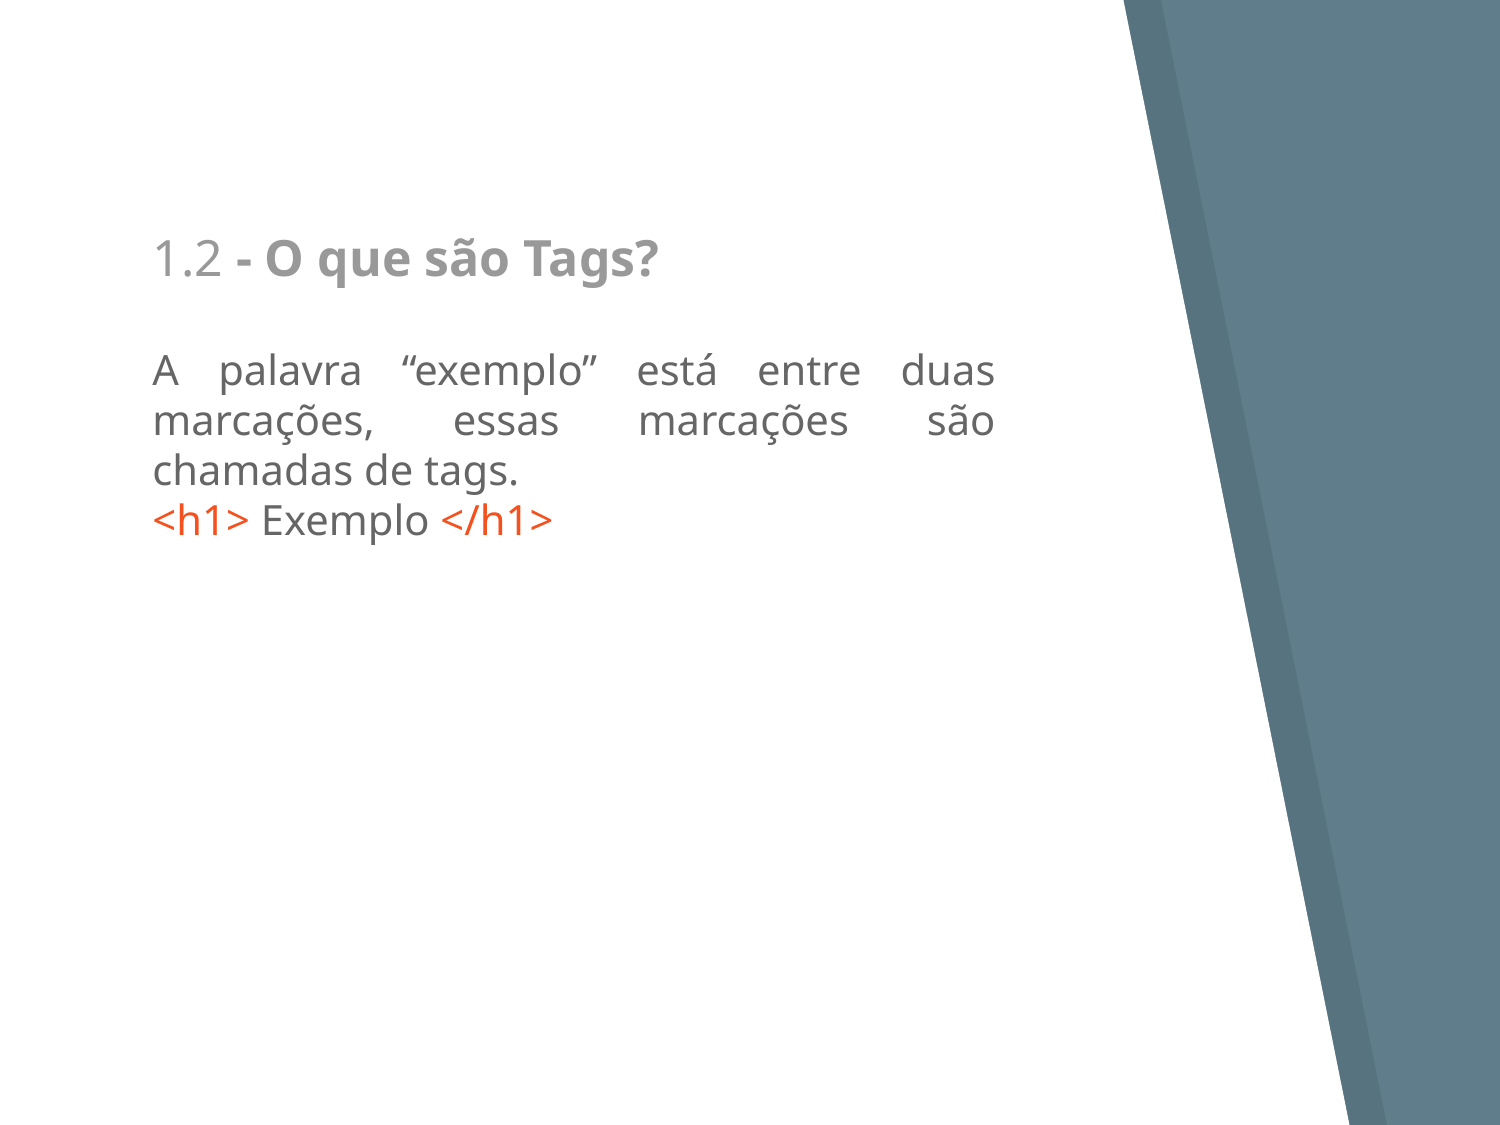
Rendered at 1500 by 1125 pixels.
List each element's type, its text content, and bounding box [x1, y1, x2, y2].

list A palavra “exemplo” está entre duas marcações, essas marcações são chamadas de tags. <h1> Exemplo </h1> [137, 329, 1011, 823]
title 1.2 - O que são Tags? [137, 195, 1011, 302]
